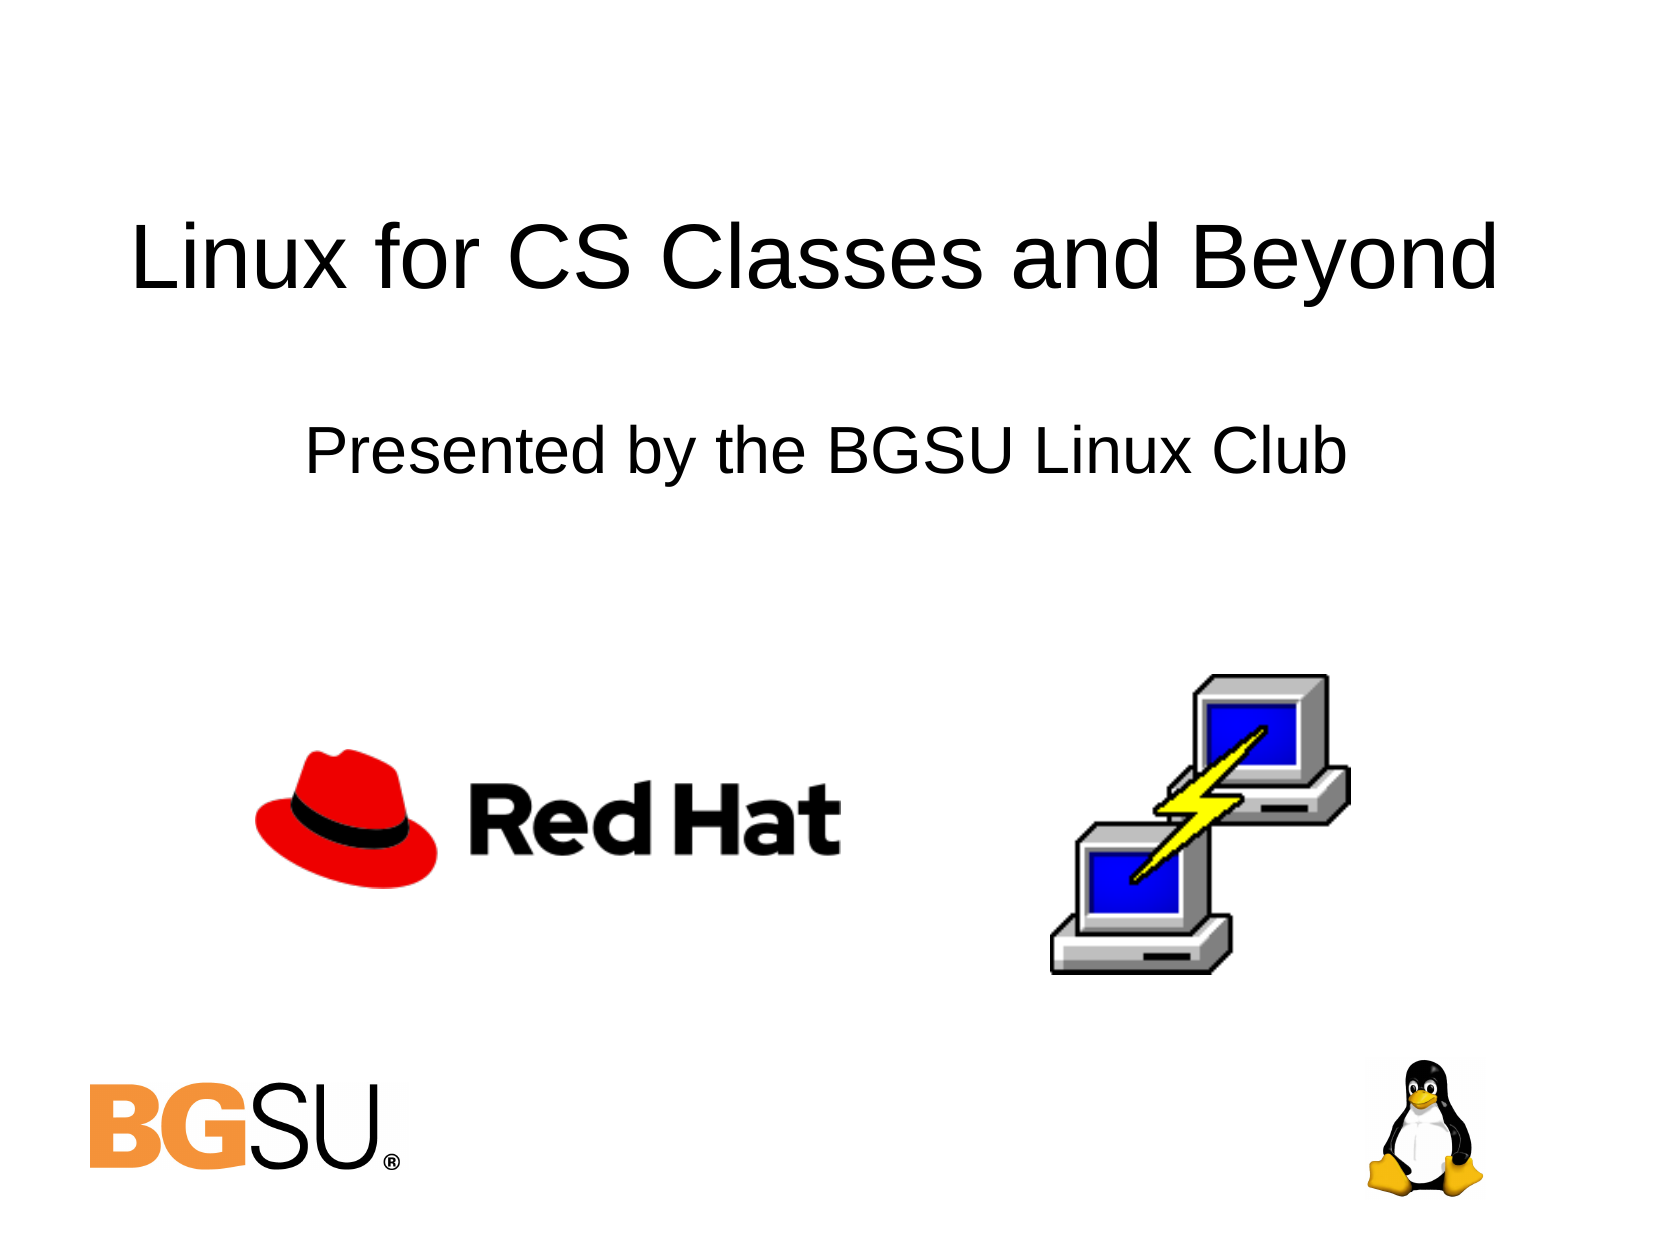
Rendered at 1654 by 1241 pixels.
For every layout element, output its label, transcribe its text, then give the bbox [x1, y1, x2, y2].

picture [90, 1082, 409, 1171]
title Linux for CS Classes and Beyond [71, 152, 1561, 361]
picture [1050, 674, 1351, 976]
picture [1365, 1057, 1486, 1201]
subtitle Presented by the BGSU Linux Club [82, 300, 1571, 601]
picture [255, 749, 841, 890]
